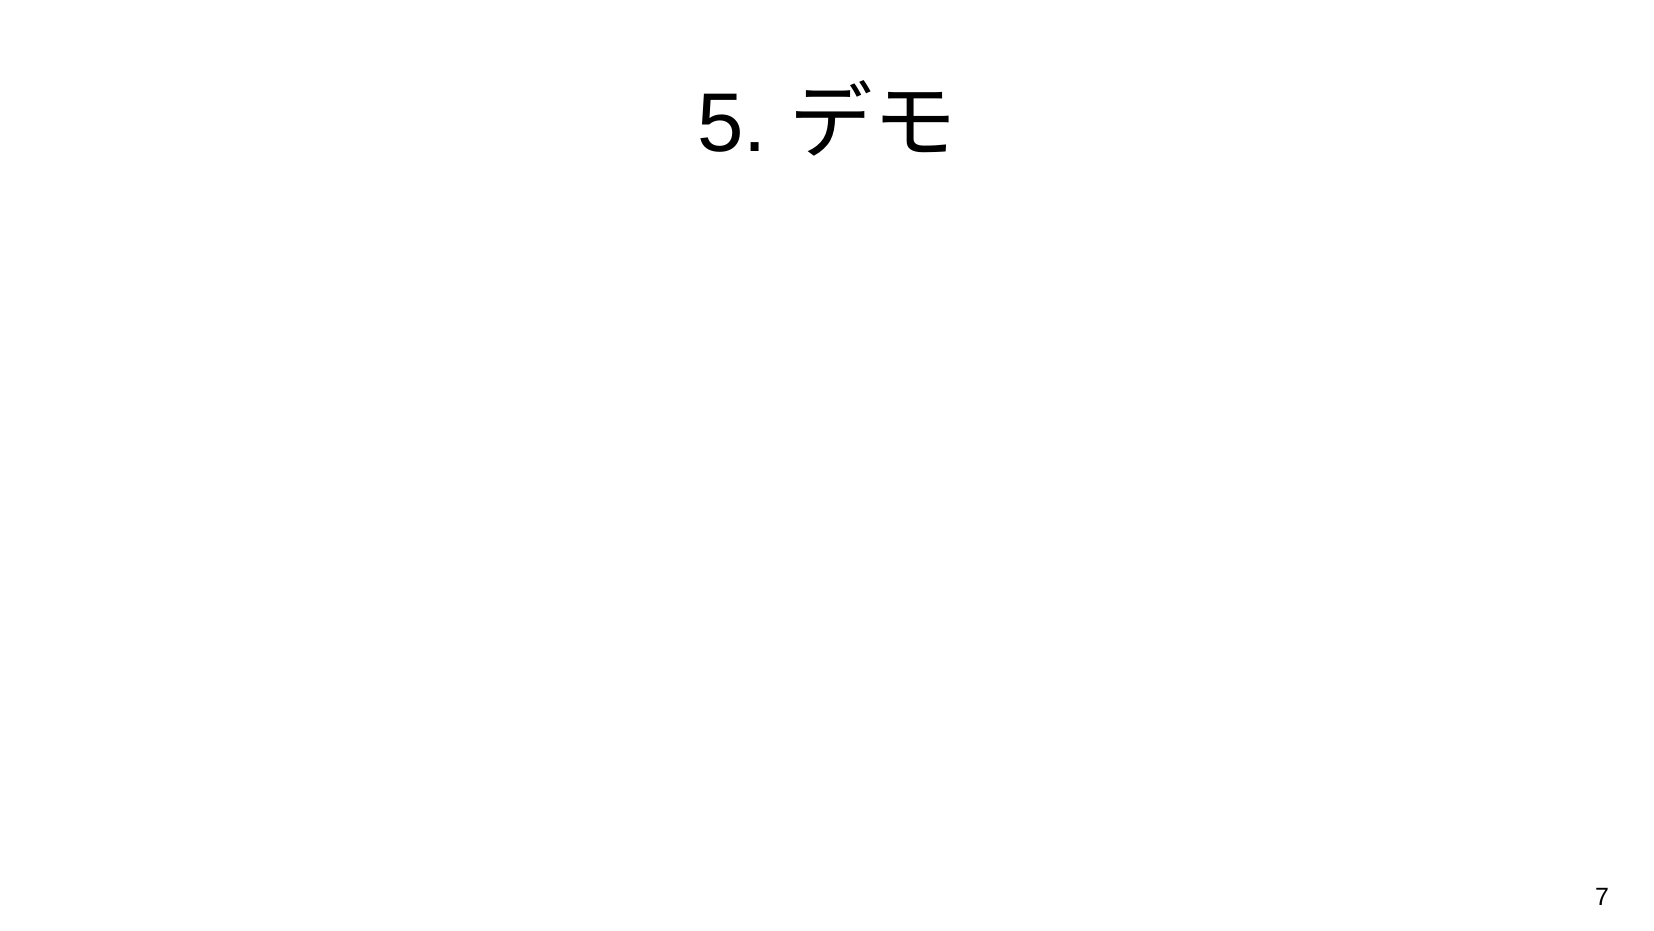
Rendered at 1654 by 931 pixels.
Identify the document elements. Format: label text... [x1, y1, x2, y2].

title 5. デモ [82, 37, 1571, 193]
text_box <番号> [1594, 875, 1654, 931]
